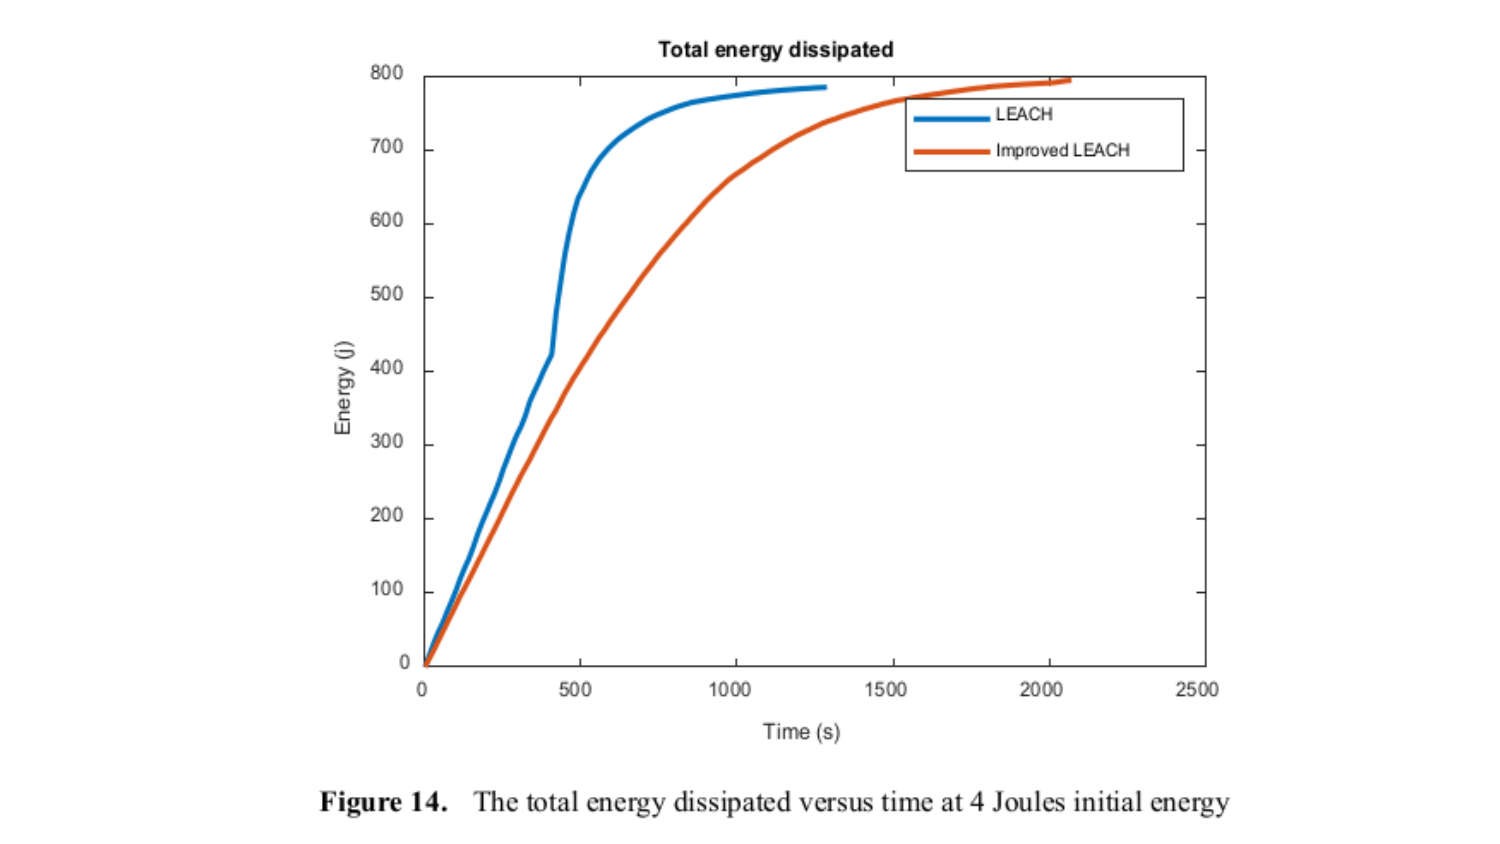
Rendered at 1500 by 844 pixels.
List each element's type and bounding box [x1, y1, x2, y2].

picture [297, 0, 1267, 844]
